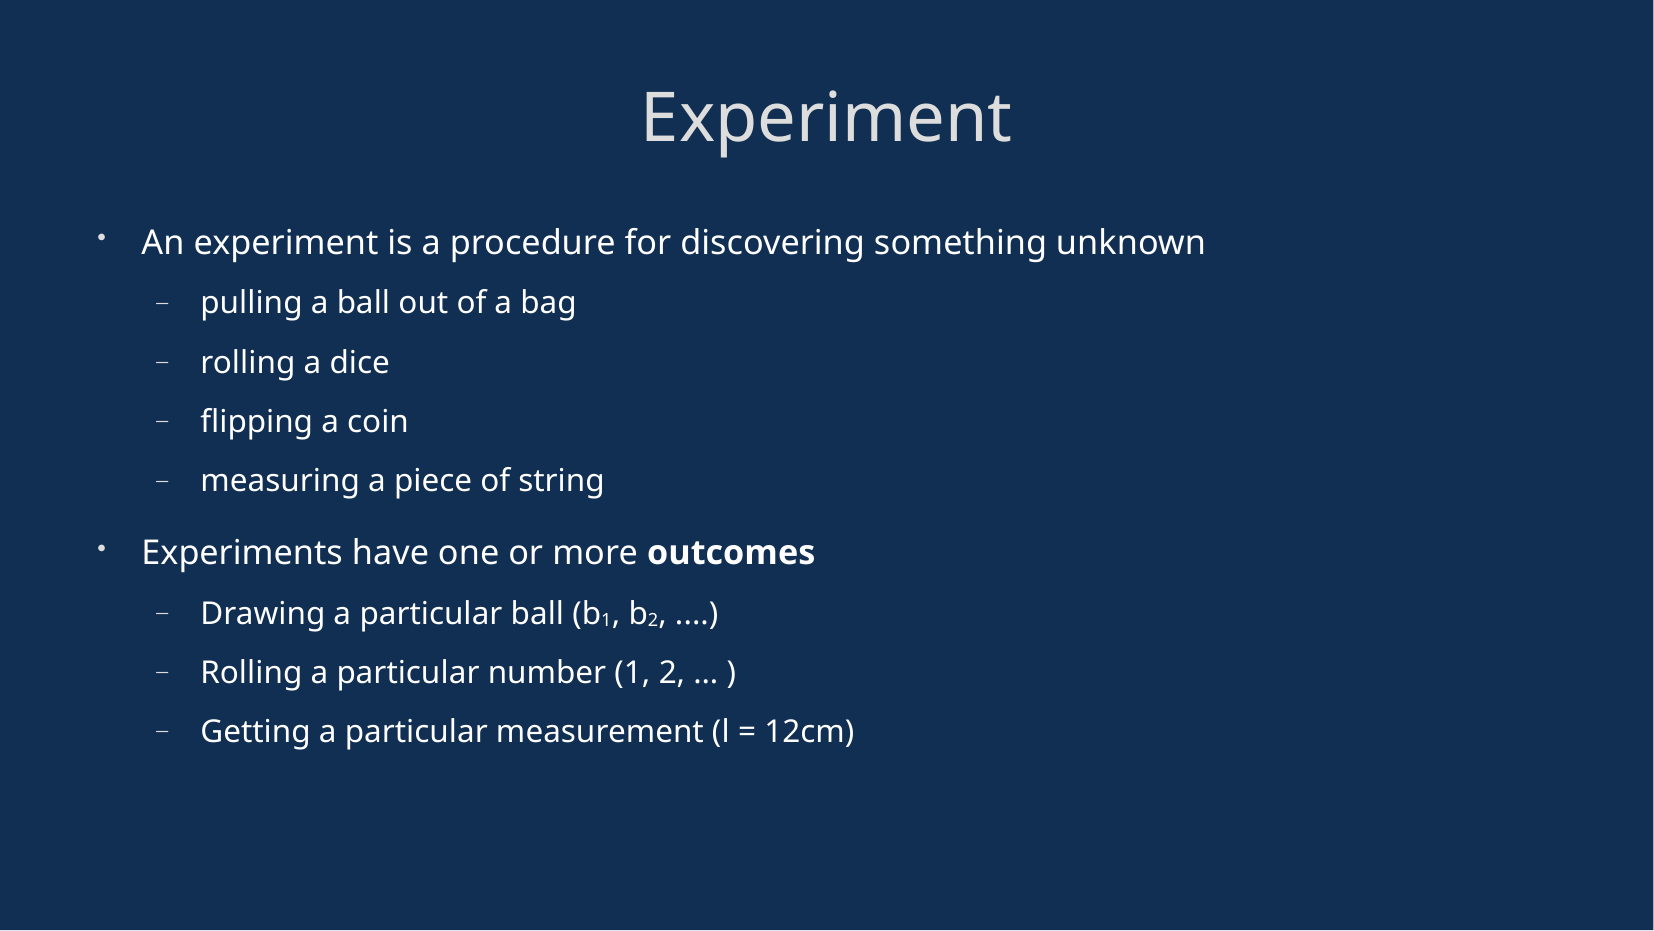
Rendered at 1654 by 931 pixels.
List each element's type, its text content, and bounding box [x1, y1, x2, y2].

title Experiment [82, 37, 1571, 193]
list An experiment is a procedure for discovering something unknown pulling a ball out of a bag rolling a dice flipping a coin measuring a piece of string Experiments have one or more outcomes Drawing a particular ball (b1, b2, ....) Rolling a particular number (1, 2, … ) Getting a particular measurement (l = 12cm) [82, 217, 1571, 758]
